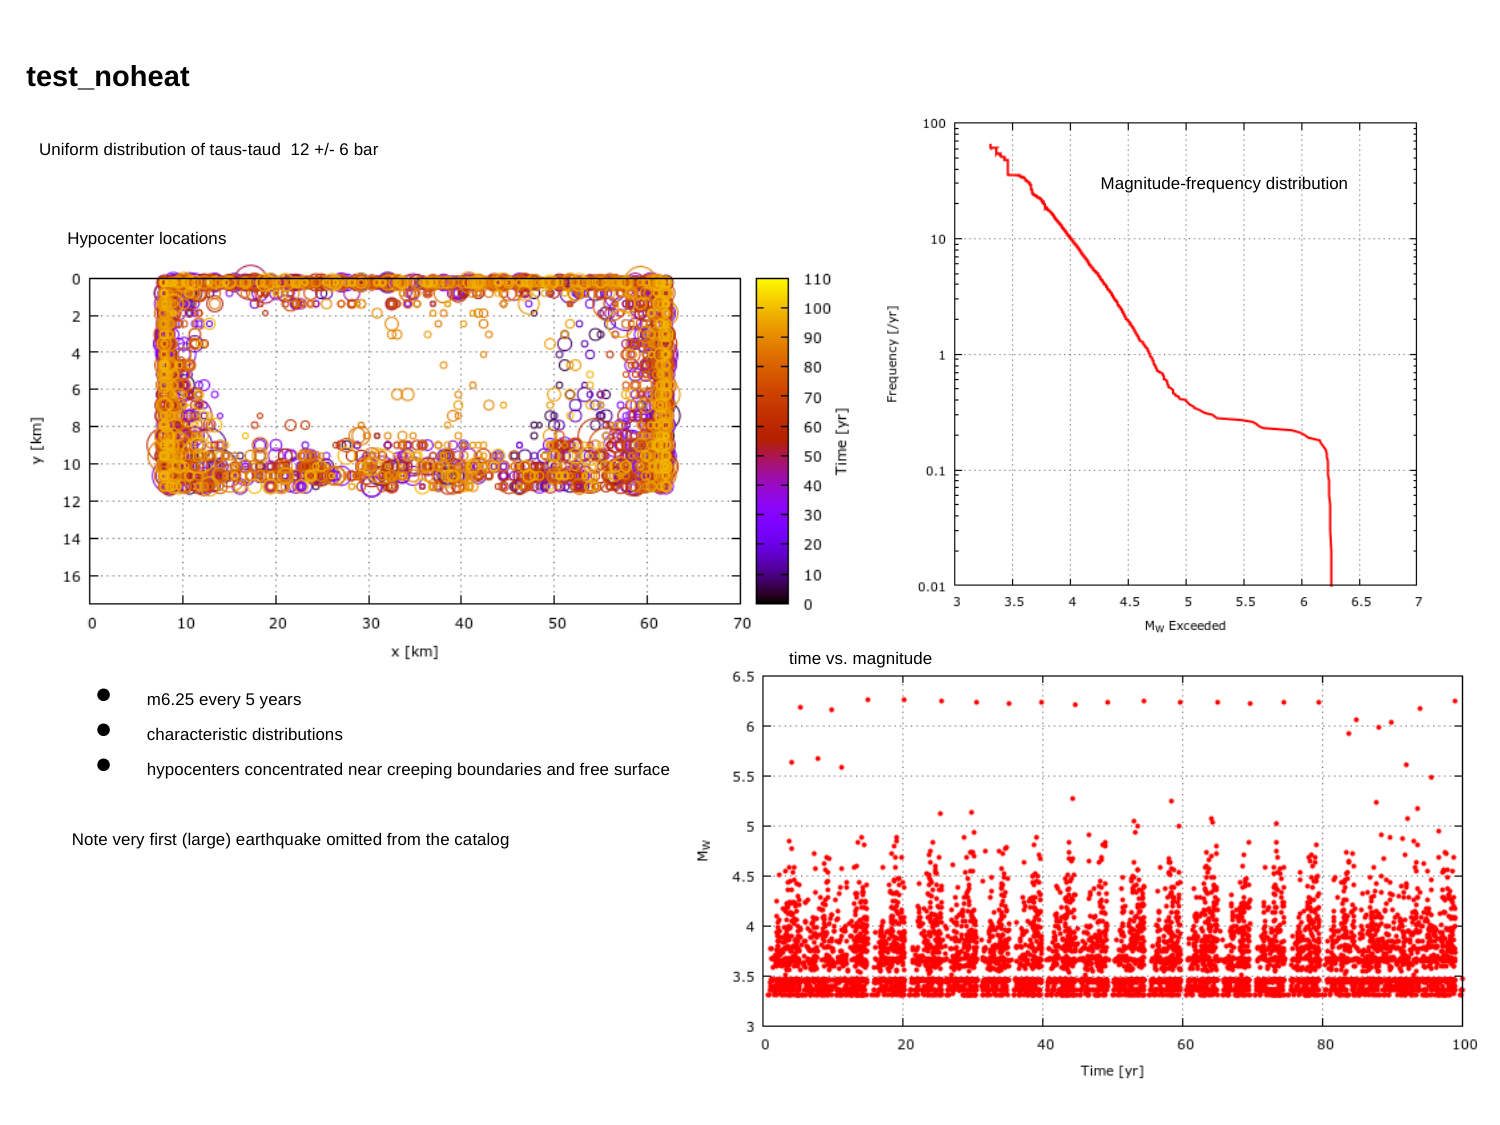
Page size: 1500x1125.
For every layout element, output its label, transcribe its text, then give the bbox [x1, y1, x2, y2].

picture [24, 254, 1482, 1082]
title test_noheat [11, 19, 1086, 112]
picture [868, 111, 1425, 638]
text_box Hypocenter locations [52, 199, 382, 255]
list Uniform distribution of taus-taud 12 +/- 6 bar [24, 111, 868, 185]
text_box m6.25 every 5 years characteristic distributions hypocenters concentrated near creeping boundaries and free surface Note very first (large) earthquake omitted from the catalog [56, 661, 700, 1090]
text_box Magnitude-frequency distribution [1085, 145, 1416, 238]
text_box time vs. magnitude [774, 620, 1104, 713]
